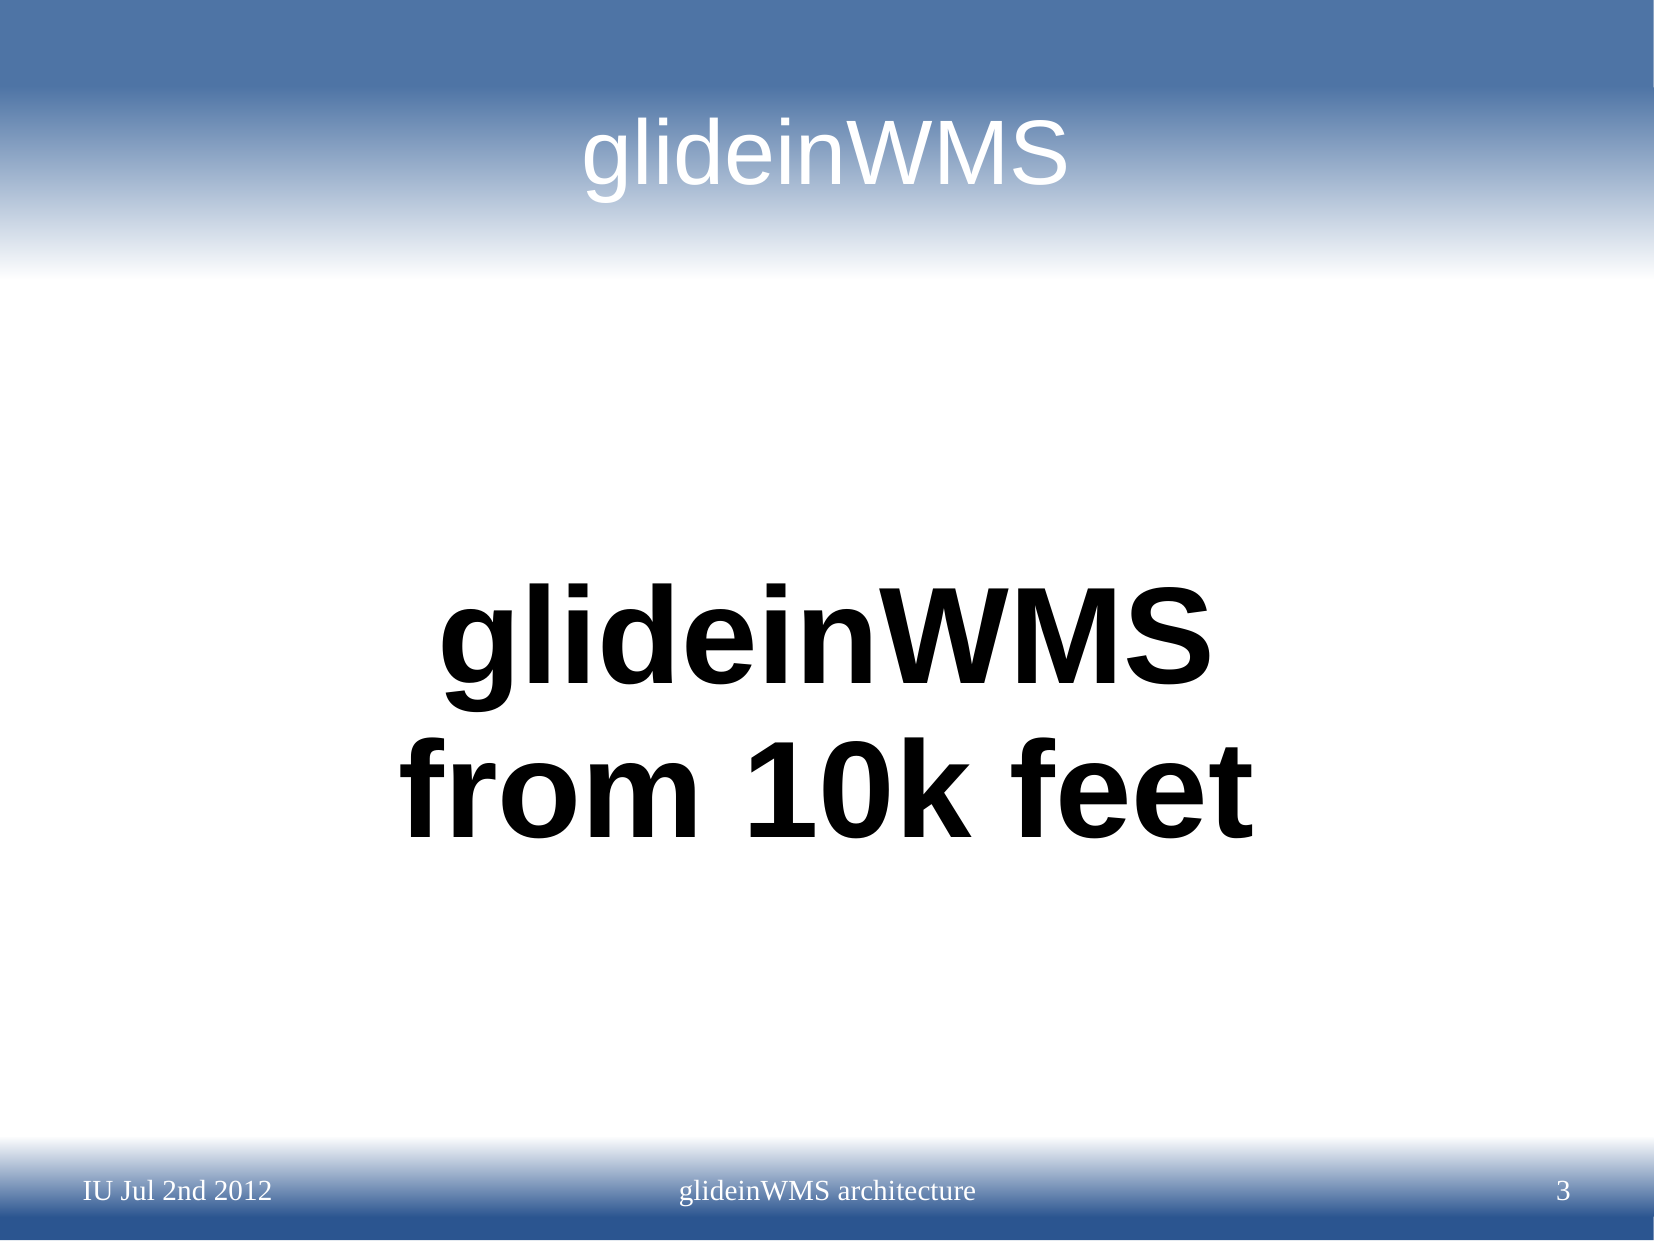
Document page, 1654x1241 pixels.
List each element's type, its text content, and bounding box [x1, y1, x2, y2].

subtitle glideinWMS from 10k feet [82, 297, 1571, 1128]
title glideinWMS [82, 49, 1571, 257]
